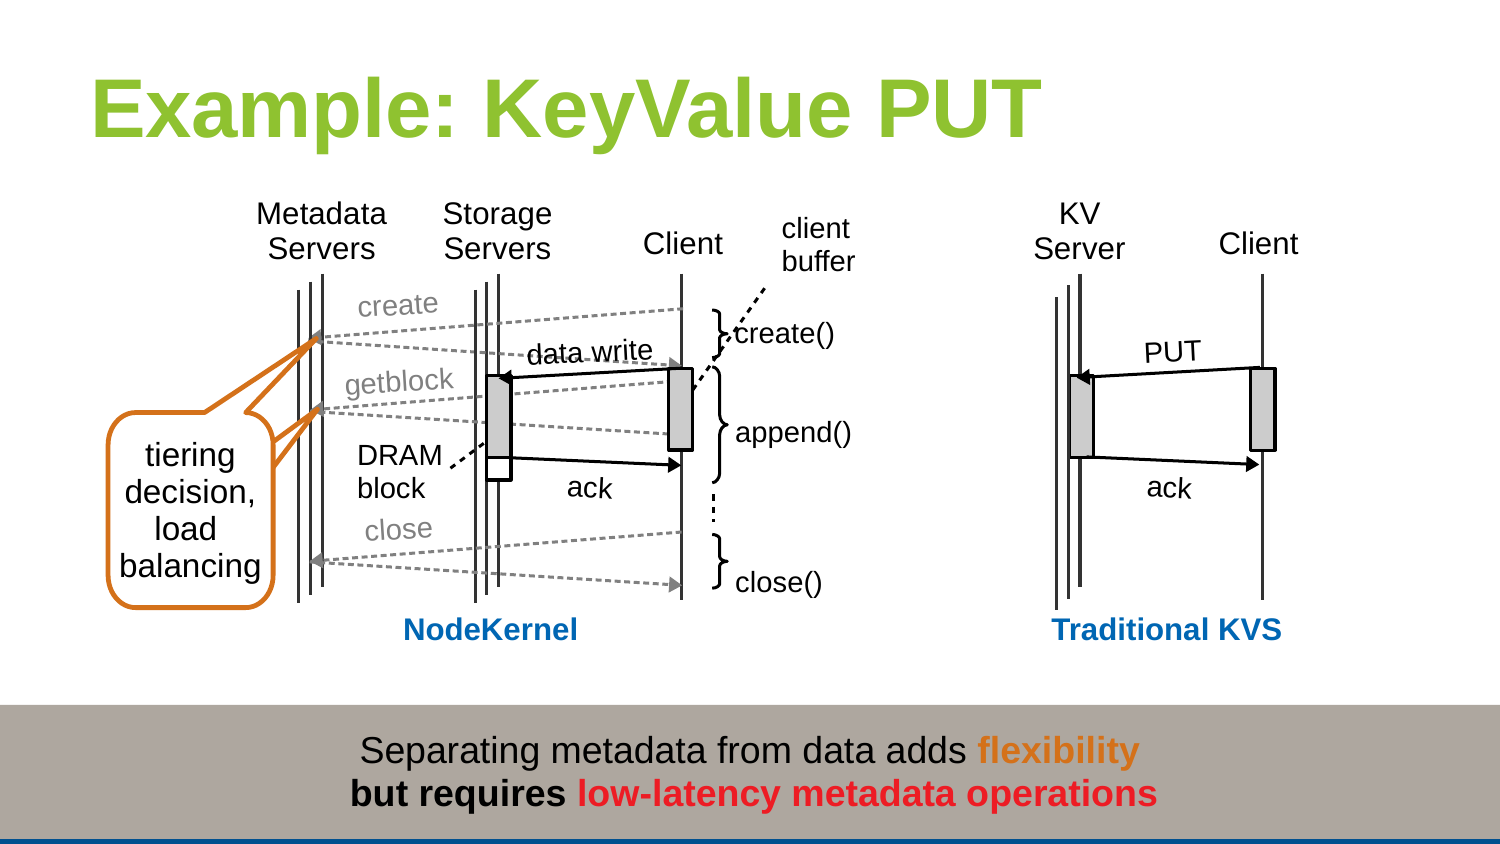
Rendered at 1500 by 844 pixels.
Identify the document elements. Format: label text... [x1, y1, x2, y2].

text_box Metadata Servers [224, 189, 400, 275]
text_box DRAM block [342, 431, 463, 508]
text_box close() [720, 558, 901, 639]
text_box [1250, 368, 1276, 451]
title Example: KeyValue PUT [75, 33, 1456, 175]
text_box [1070, 375, 1094, 458]
text_box client buffer [766, 204, 887, 286]
text_box data write [497, 323, 683, 376]
text_box PUT [1080, 323, 1266, 381]
text_box Separating metadata from data adds flexibility but requires low- but requires low-latency metadata operationslatency metadata operations [0, 704, 1500, 839]
text_box close [320, 500, 477, 558]
text_box KV Server [982, 189, 1178, 275]
text_box Storage Servers [400, 189, 596, 275]
text_box create [320, 276, 476, 334]
text_box ack [1076, 459, 1263, 517]
text_box NodeKernel [298, 605, 683, 661]
text_box Client [1203, 218, 1324, 269]
text_box Client [628, 218, 749, 269]
text_box tiering decision, load balancing [108, 338, 317, 608]
text_box [273, 409, 318, 467]
text_box append() [720, 408, 901, 489]
text_box [486, 375, 512, 481]
text_box ack [497, 459, 683, 517]
text_box [668, 368, 693, 451]
text_box Traditional KVS [975, 605, 1359, 661]
text_box create() [719, 309, 900, 358]
text_box getblock [321, 352, 477, 410]
